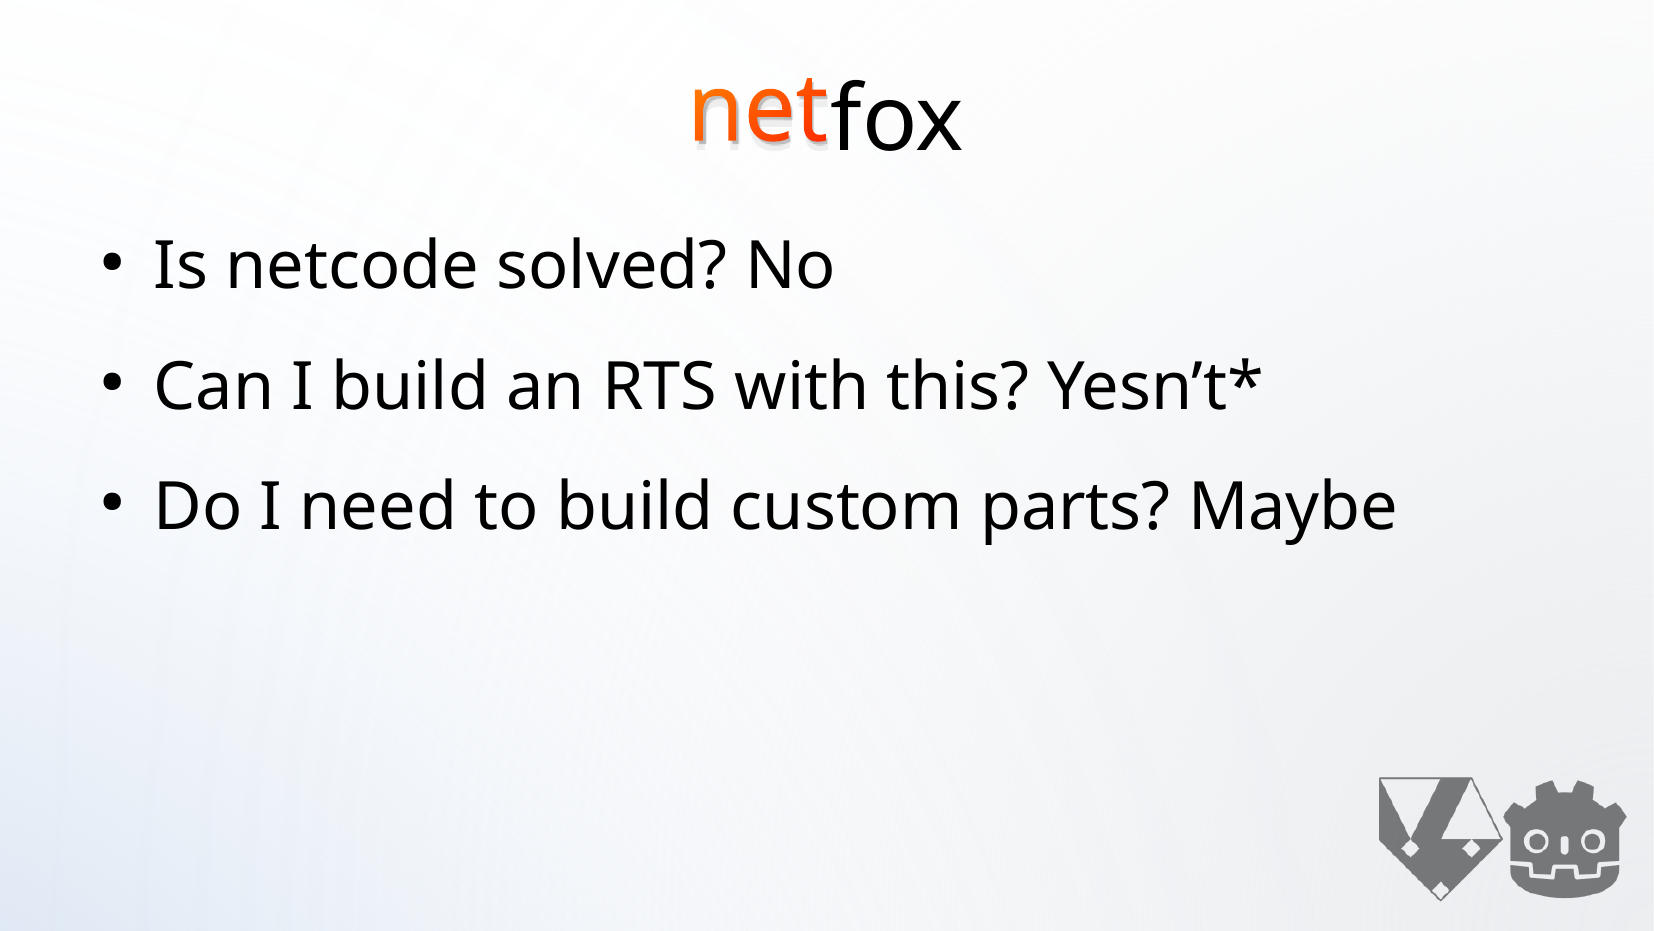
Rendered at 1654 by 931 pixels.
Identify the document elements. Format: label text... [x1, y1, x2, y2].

text_box net [796, 78, 827, 142]
text_box net [694, 88, 737, 141]
picture [0, 0, 1654, 931]
list Is netcode solved? No Can I build an RTS with this? Yesn’t* Do I need to build custom parts? Maybe [82, 217, 1571, 758]
title netfox [82, 37, 1571, 193]
text_box net [748, 88, 791, 142]
